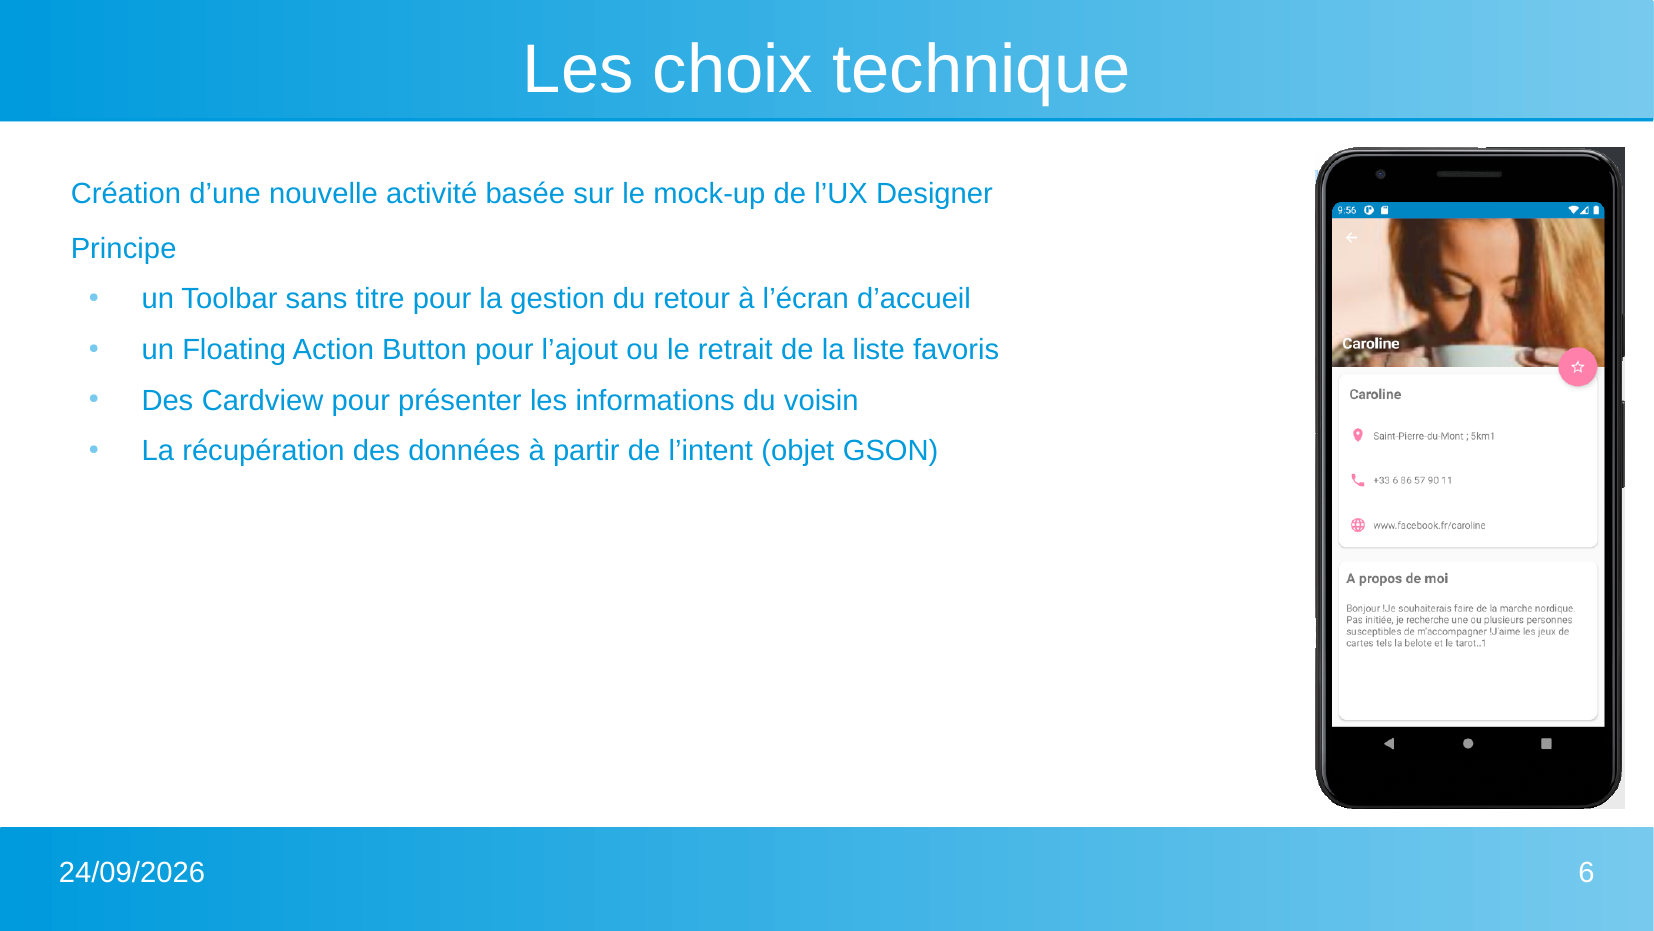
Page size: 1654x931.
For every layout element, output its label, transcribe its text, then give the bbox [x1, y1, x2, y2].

title Les choix technique [59, 29, 1595, 108]
picture [1315, 147, 1625, 810]
list Création d’une nouvelle activité basée sur le mock-up de l’UX Designer Principe un Toolbar sans titre pour la gestion du retour à l’écran d’accueil un Floating Action Button pour l’ajout ou le retrait de la liste favoris Des Cardview pour présenter les informations du voisin La récupération des données à partir de l’intent (objet GSON) [0, 177, 1315, 768]
